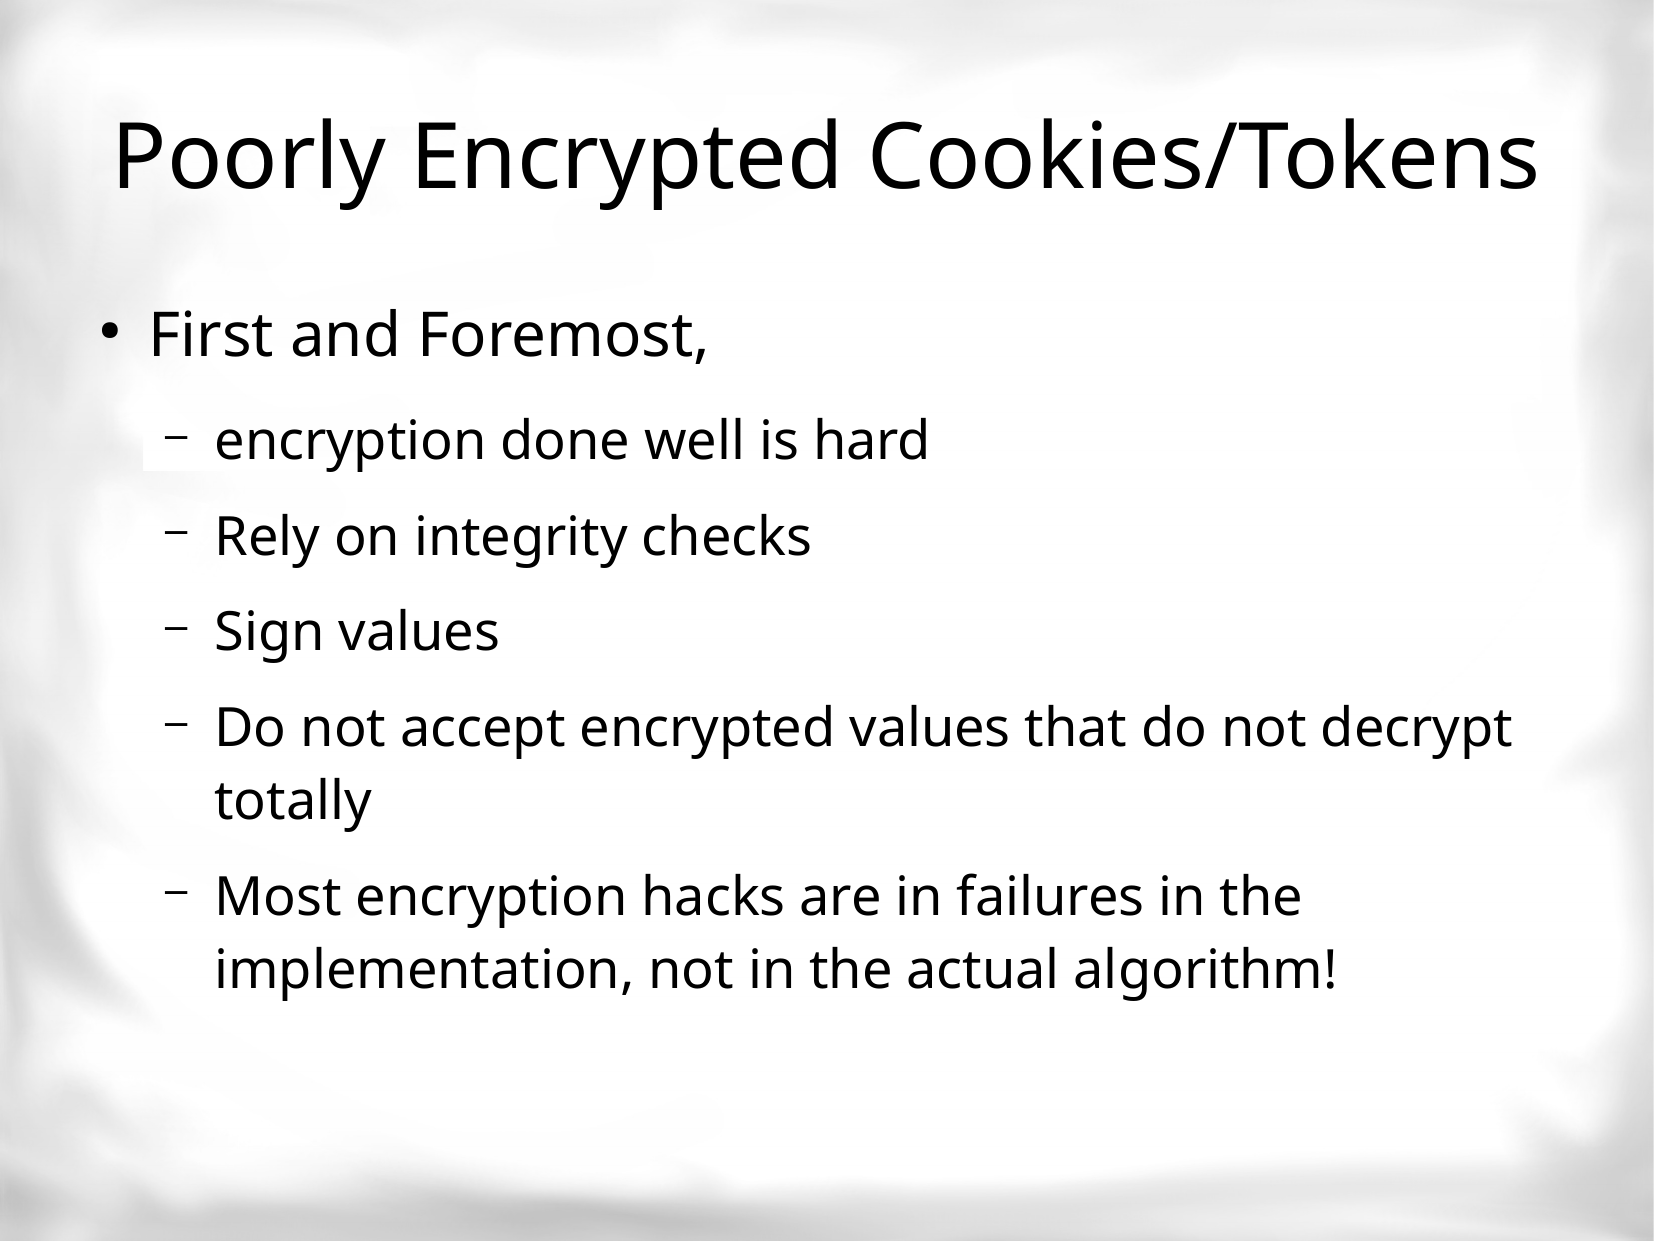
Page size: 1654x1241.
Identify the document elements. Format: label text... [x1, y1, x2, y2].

list First and Foremost, encryption done well is hard Rely on integrity checks Sign values Do not accept encrypted values that do not decrypt totally Most encryption hacks are in failures in the implementation, not in the actual algorithm! [82, 290, 1571, 1010]
title Poorly Encrypted Cookies/Tokens [82, 49, 1571, 257]
picture [0, 0, 1654, 1241]
